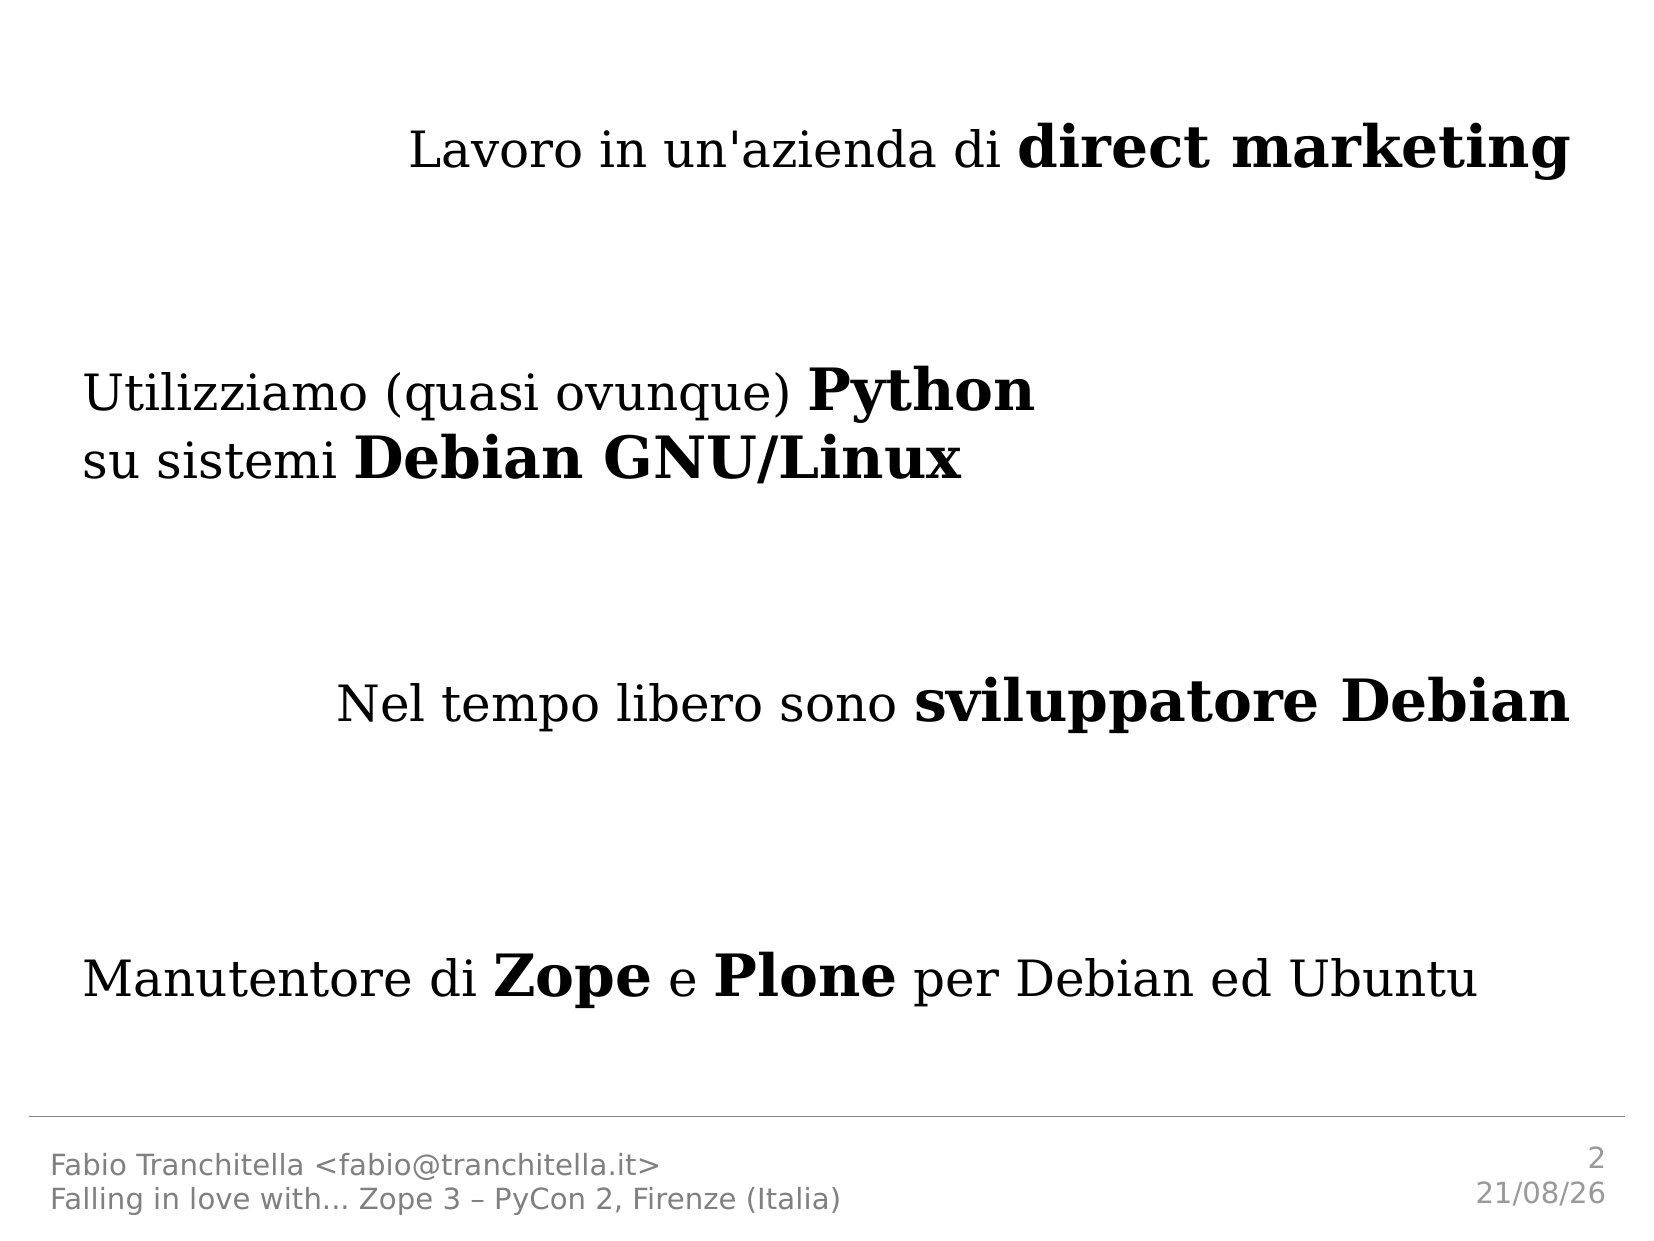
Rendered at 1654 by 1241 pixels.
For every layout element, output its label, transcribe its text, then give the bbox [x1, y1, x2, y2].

subtitle Lavoro in un'azienda di direct marketing Utilizziamo (quasi ovunque) Python su sistemi Debian GNU/Linux Nel tempo libero sono sviluppatore Debian Manutentore di Zope e Plone per Debian ed Ubuntu [82, 59, 1571, 1063]
